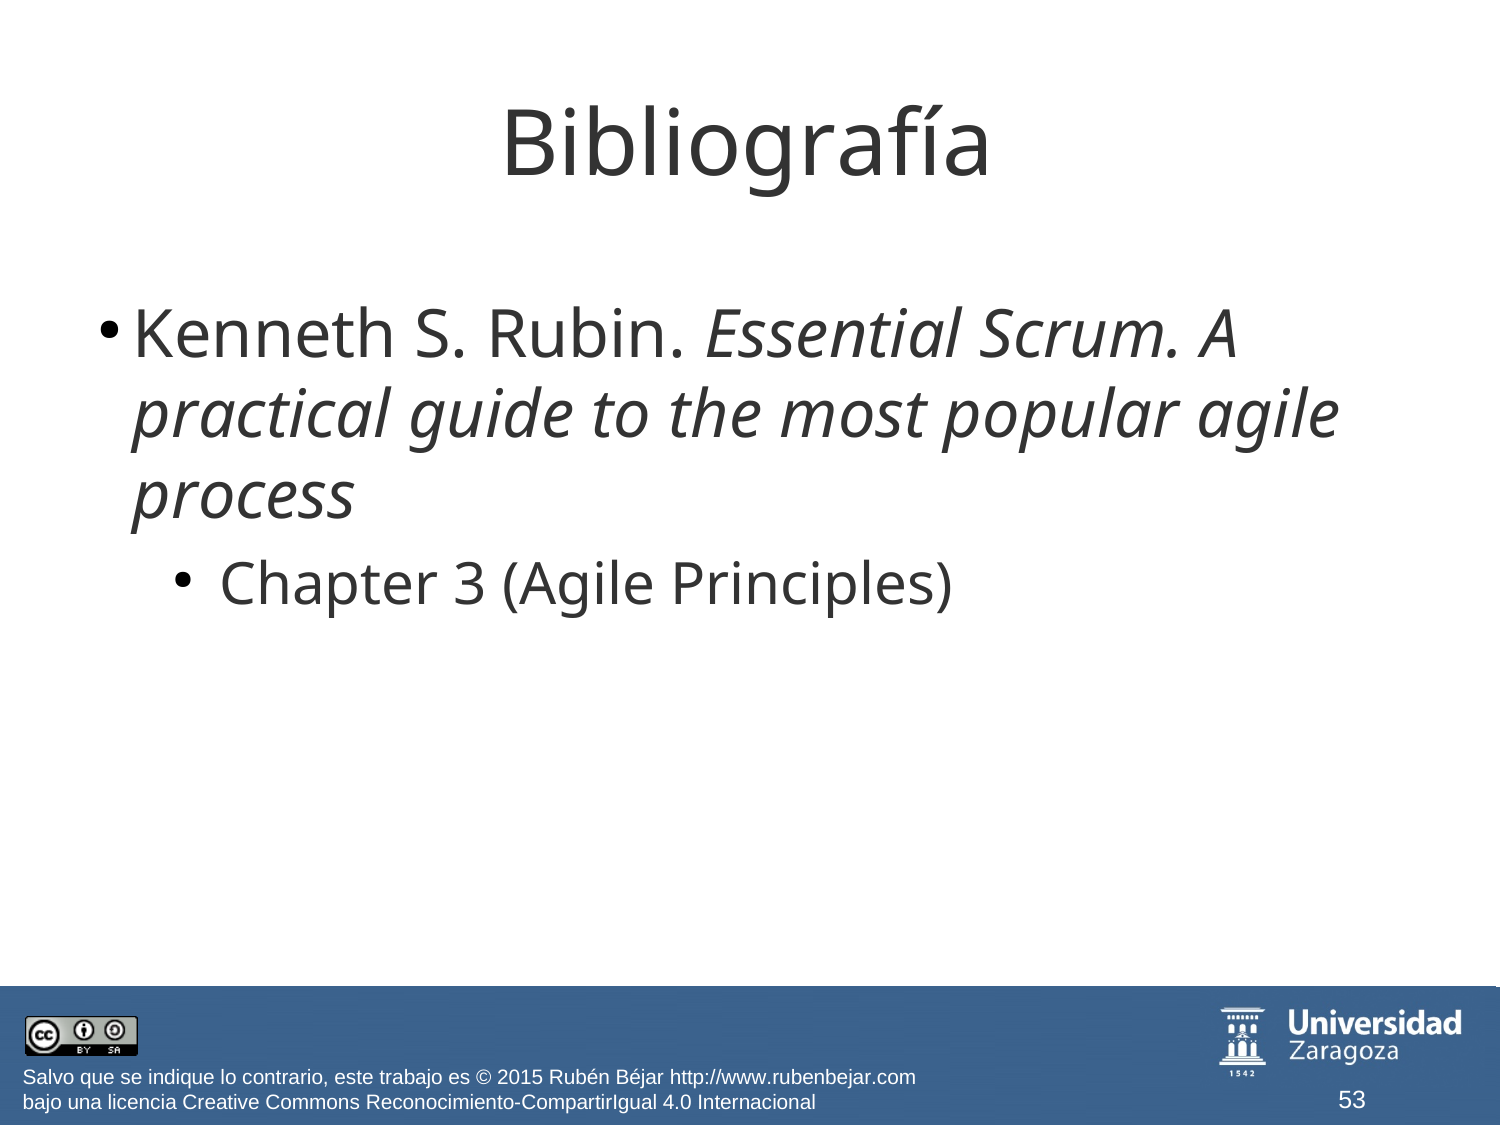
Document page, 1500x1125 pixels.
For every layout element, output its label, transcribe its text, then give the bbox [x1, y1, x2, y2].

title Bibliografía [74, 21, 1420, 257]
list Kenneth S. Rubin. Essential Scrum. A practical guide to the most popular agile process Chapter 3 (Agile Principles) [82, 283, 1418, 936]
picture [0, 986, 1500, 1125]
